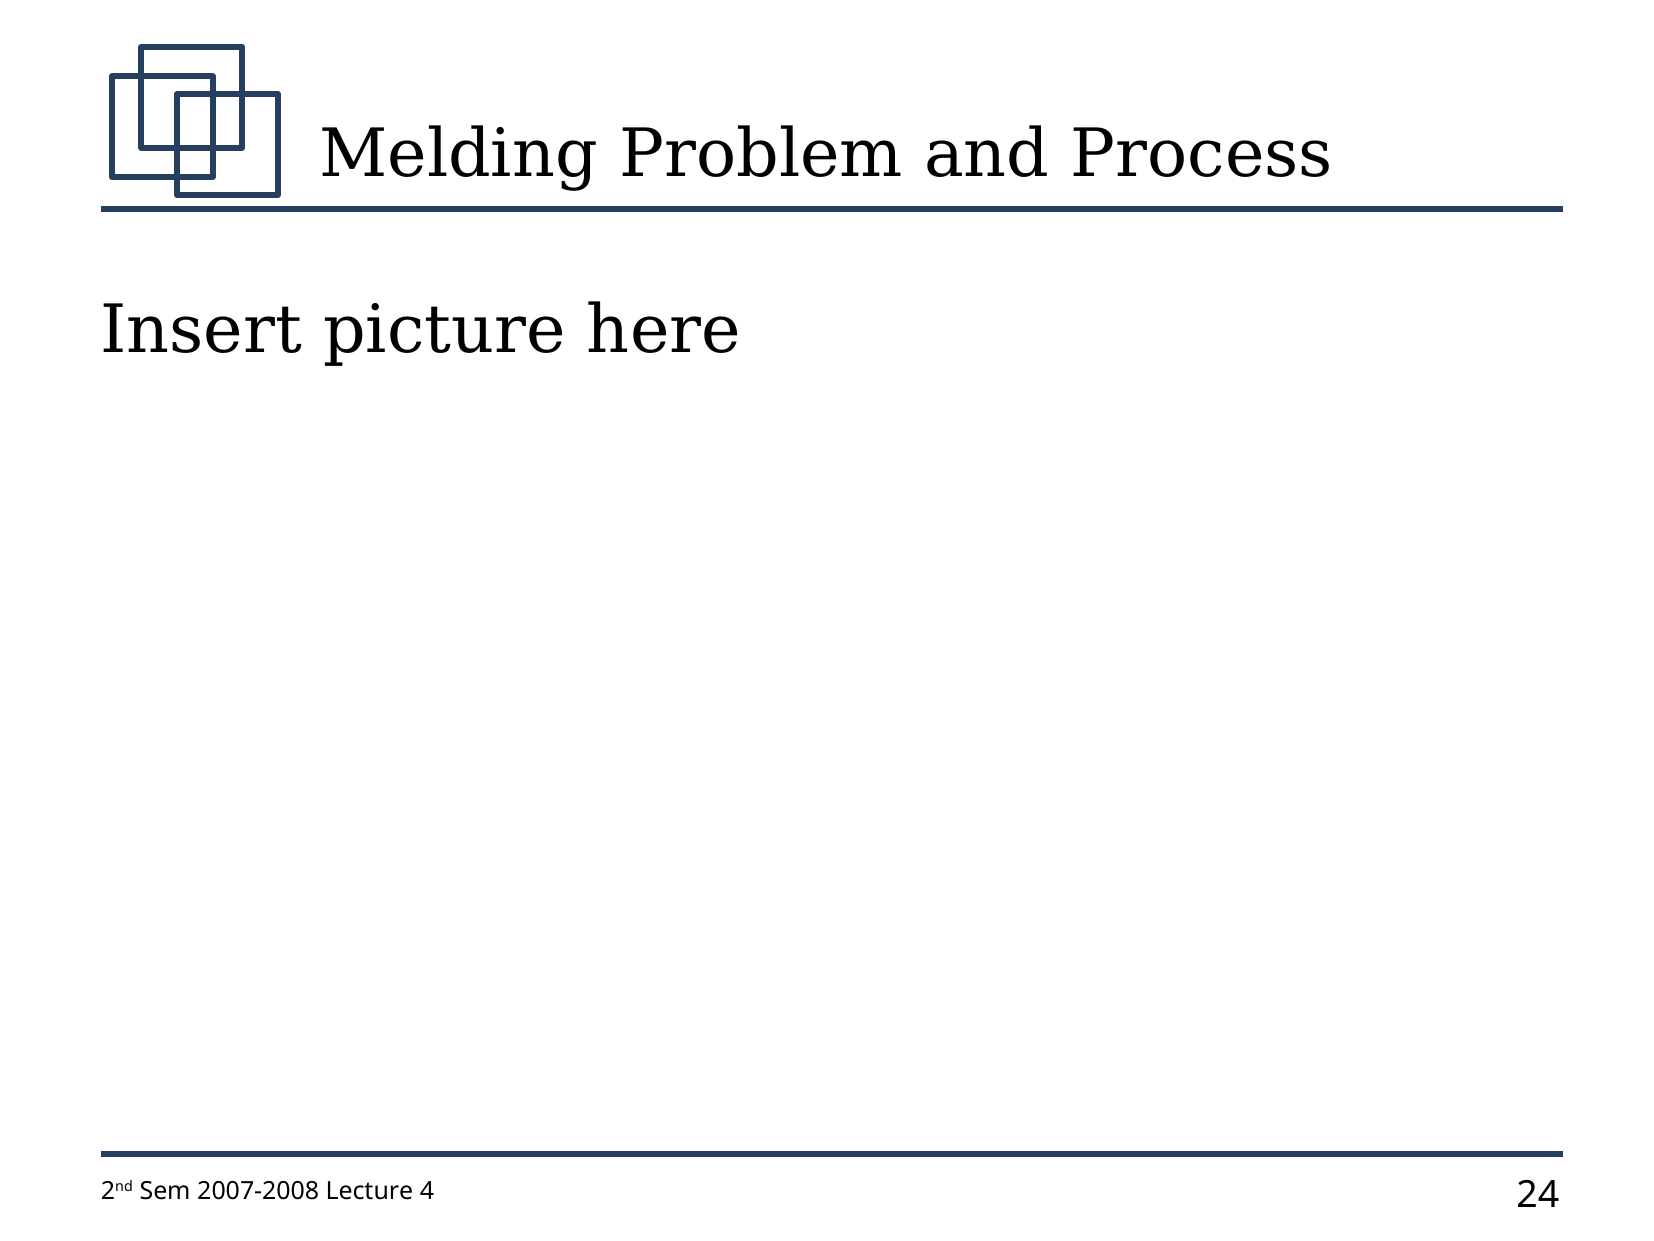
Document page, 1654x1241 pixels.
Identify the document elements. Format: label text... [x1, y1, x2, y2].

list Insert picture here [82, 290, 1571, 1109]
title Melding Problem and Process [82, 49, 1571, 257]
